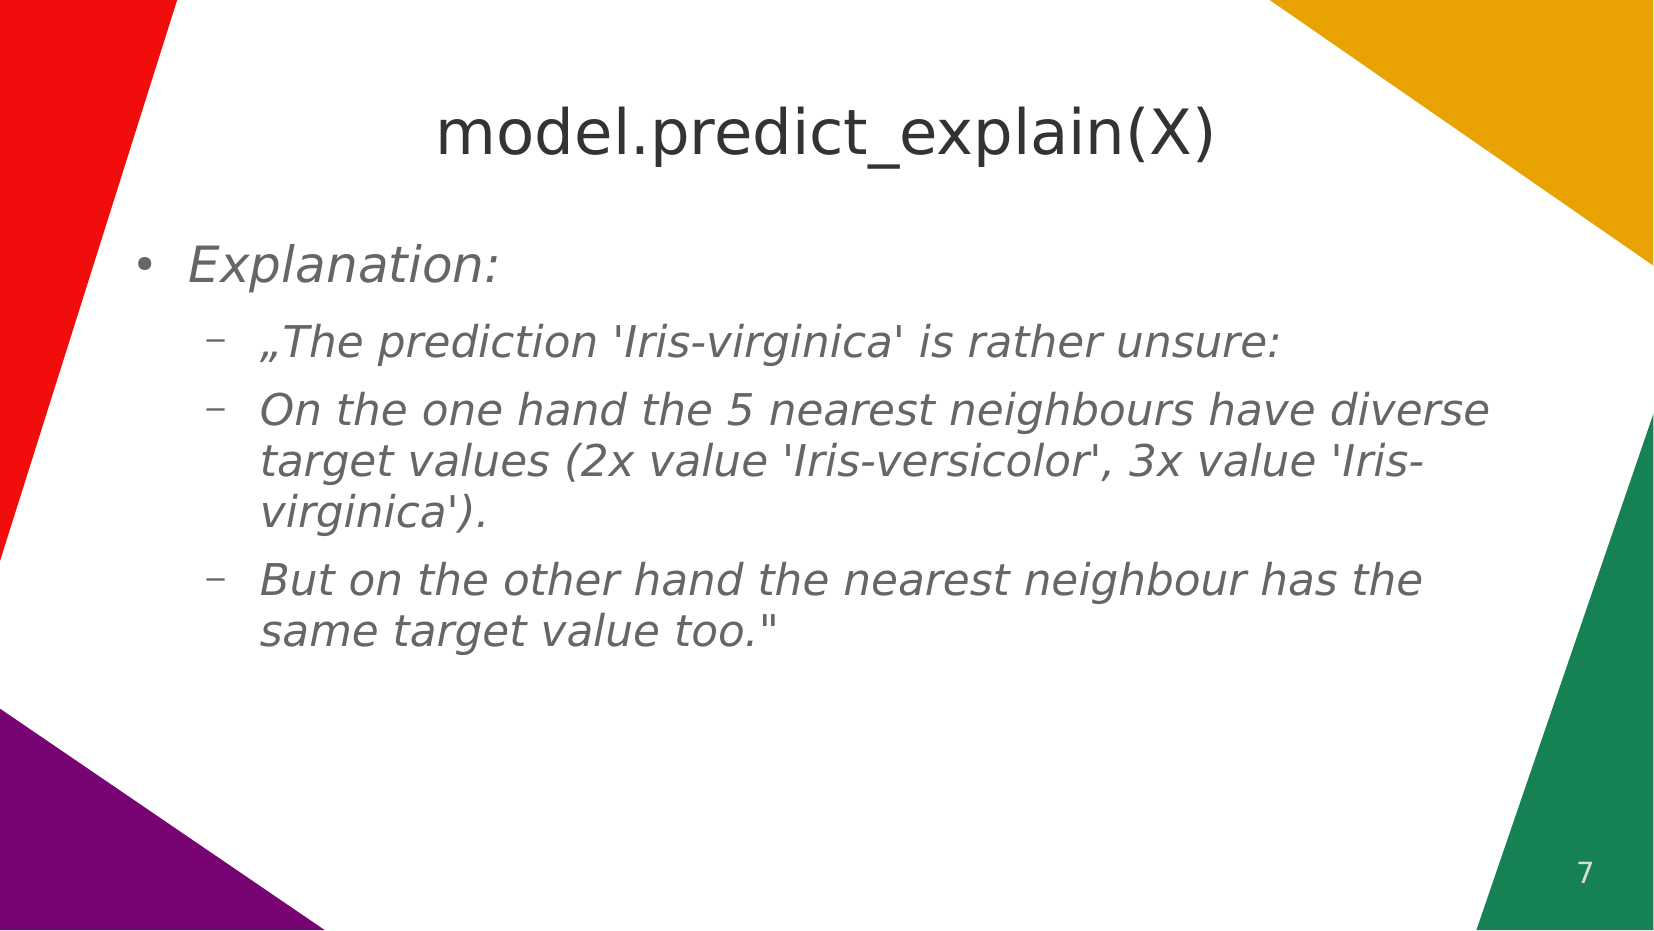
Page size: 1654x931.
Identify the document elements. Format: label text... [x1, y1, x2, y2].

title model.predict_explain(X) [118, 59, 1536, 207]
list Explanation: „The prediction 'Iris-virginica' is rather unsure: On the one hand the 5 nearest neighbours have diverse target values (2x value 'Iris-versicolor', 3x value 'Iris-virginica'). But on the other hand the nearest neighbour has the same target value too." [118, 236, 1536, 827]
